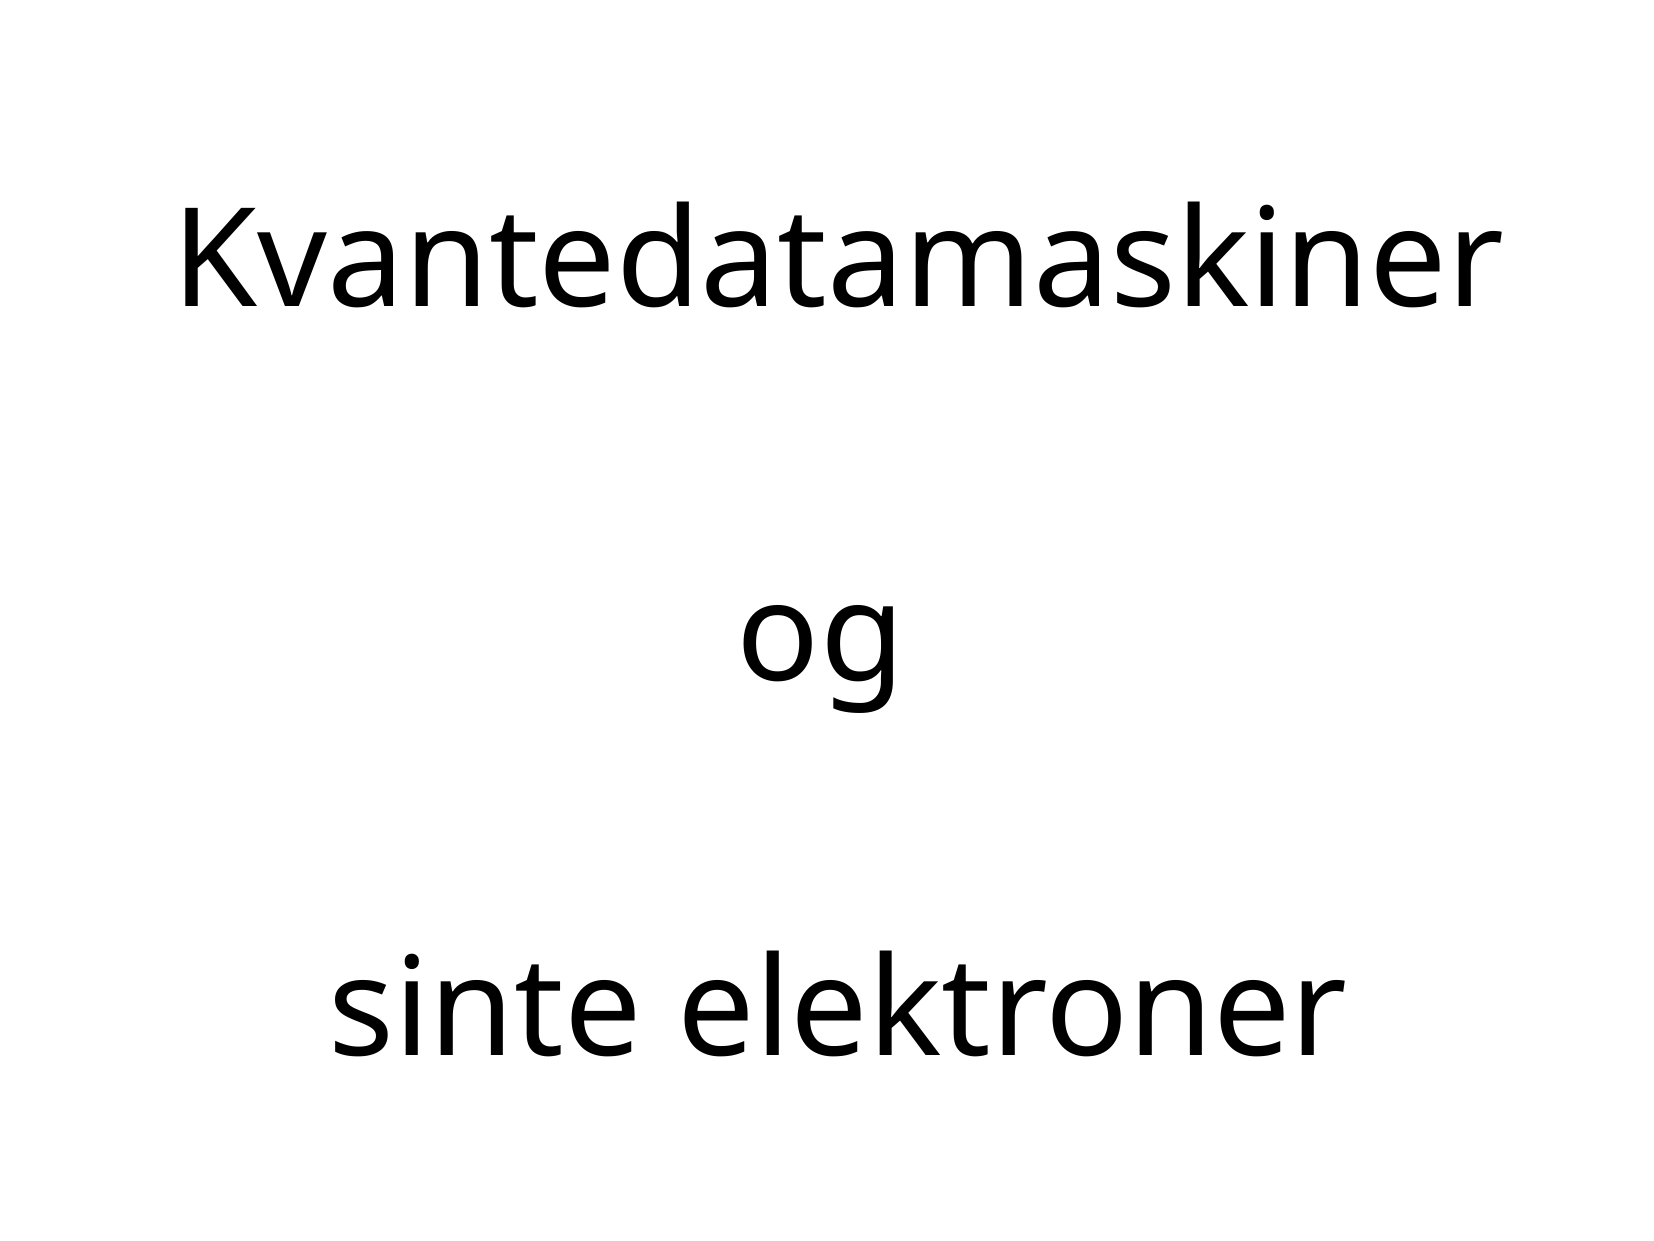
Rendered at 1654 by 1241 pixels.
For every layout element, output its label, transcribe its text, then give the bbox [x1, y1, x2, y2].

title Kvantedatamaskiner og sinte elektroner [94, 184, 1583, 883]
